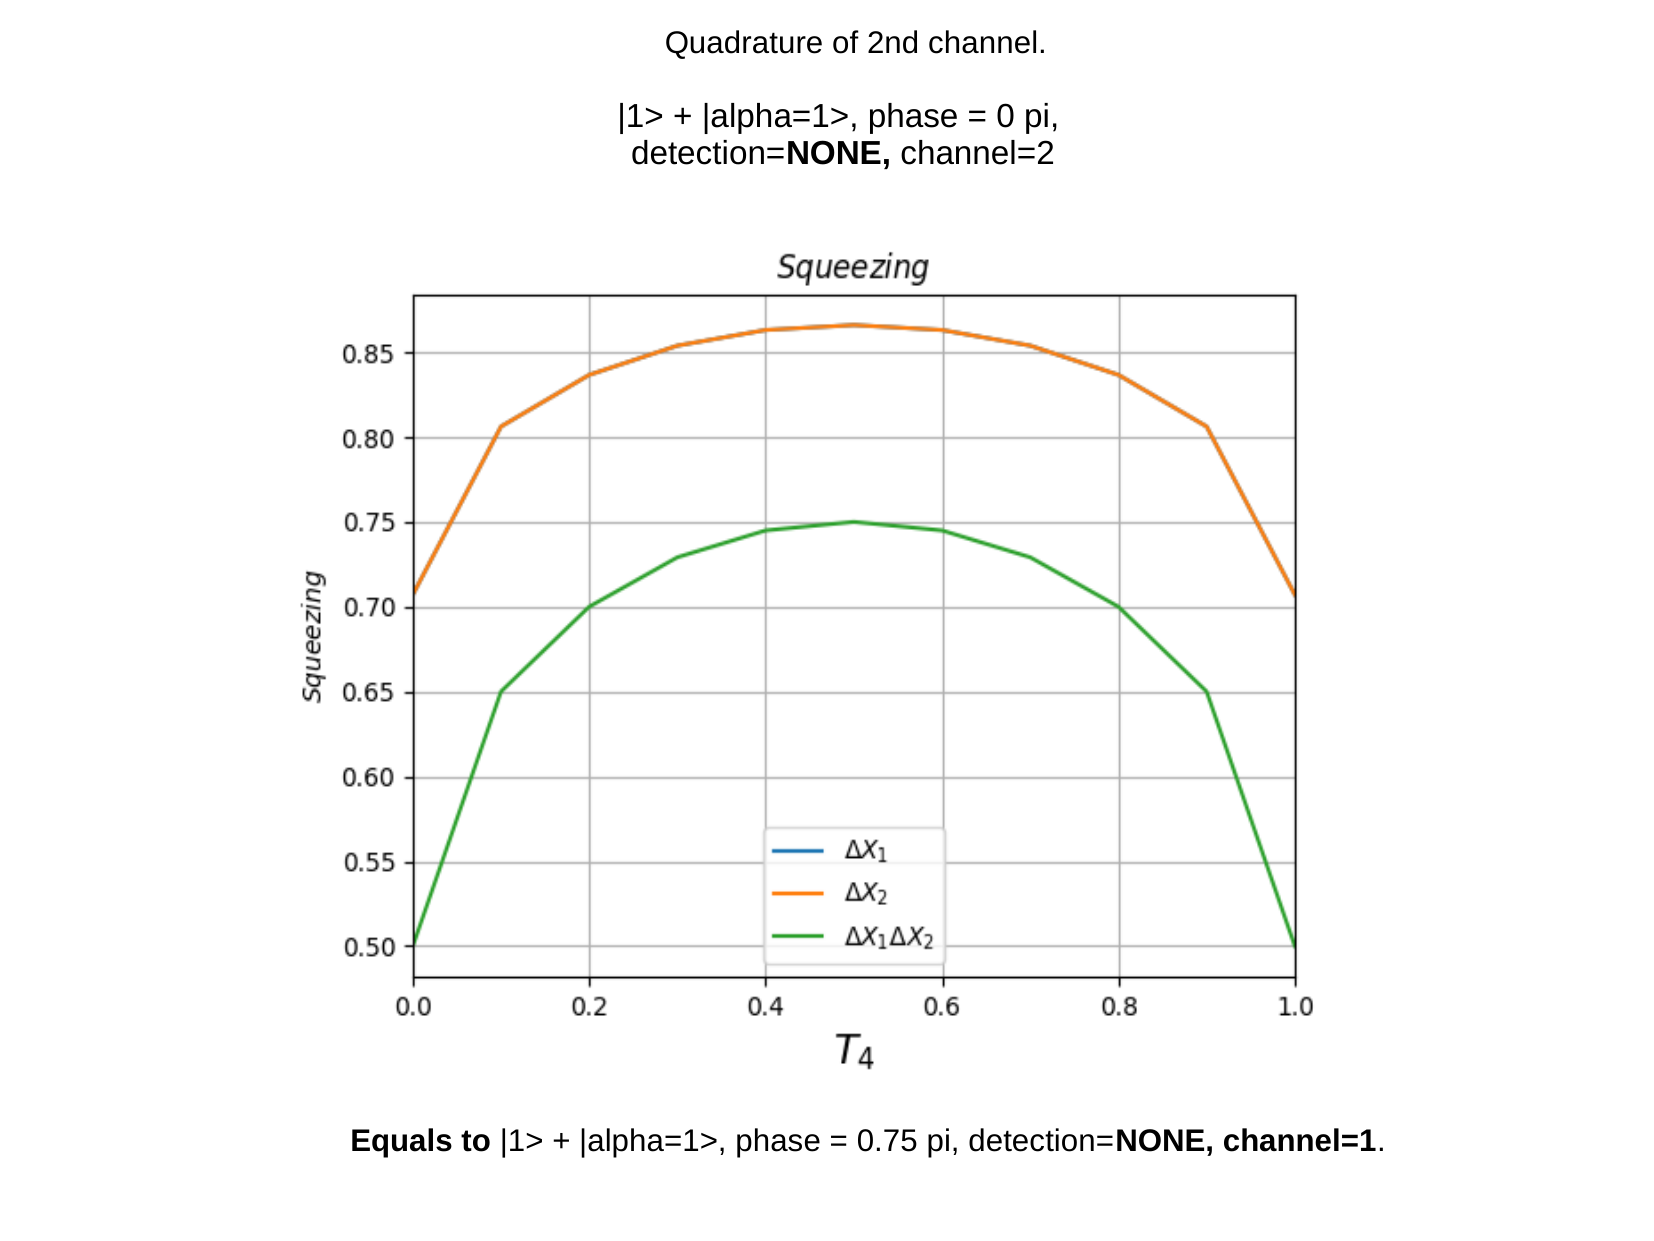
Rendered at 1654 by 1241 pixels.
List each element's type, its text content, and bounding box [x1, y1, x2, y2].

title Equals to |1> + |alpha=1>, phase = 0.75 pi, detection=NONE, channel=1. [342, 1100, 1394, 1182]
title |1> + |alpha=1>, phase = 0 pi, detection=NONE, channel=2 [566, 94, 1111, 175]
picture [271, 188, 1409, 1075]
title Quadrature of 2nd channel. [590, 14, 1123, 71]
